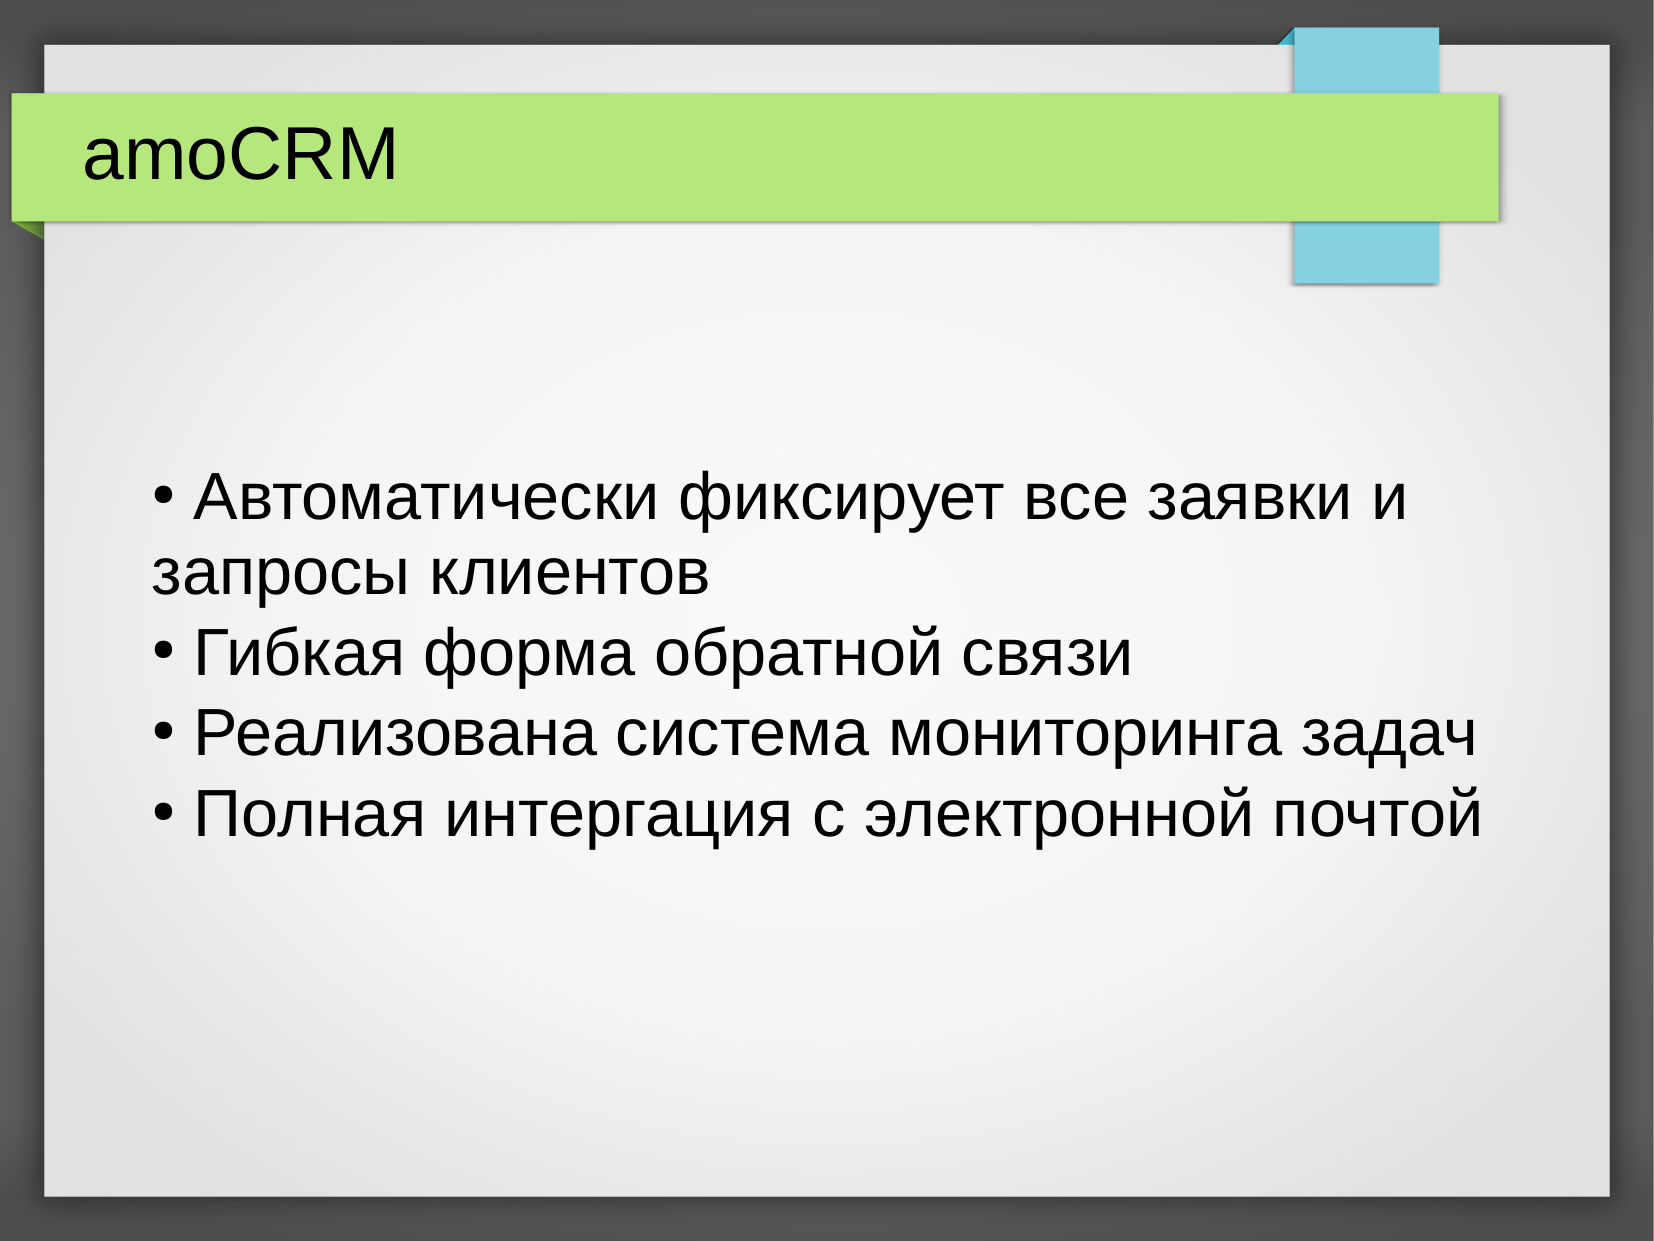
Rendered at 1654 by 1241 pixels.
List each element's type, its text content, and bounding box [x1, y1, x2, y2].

title amoCRM [82, 94, 1264, 213]
picture [0, 0, 1654, 1241]
subtitle Автоматически фиксирует все заявки и запросы клиентов Гибкая форма обратной связи Реализована система мониторинга задач Полная интергация с электронной почтой [82, 295, 1571, 1015]
